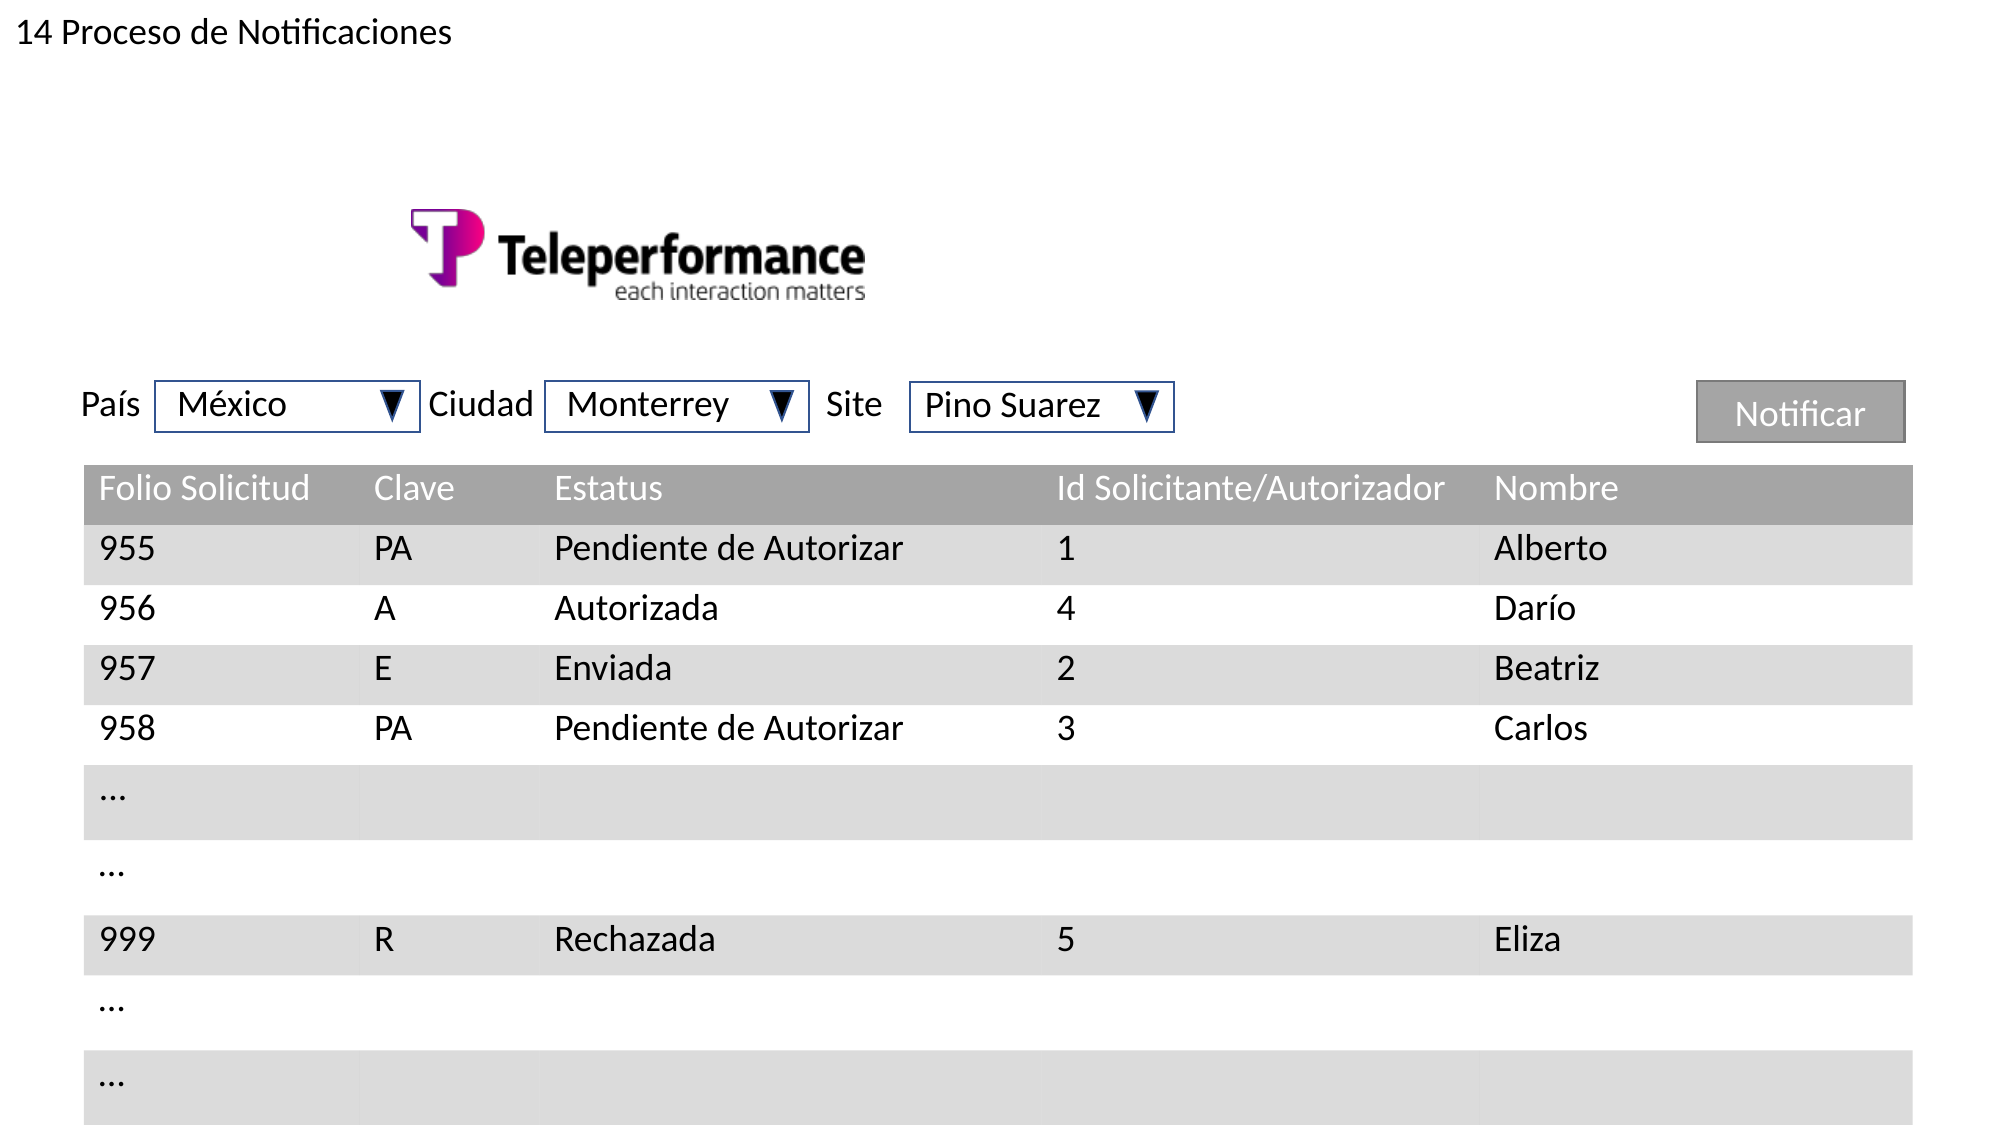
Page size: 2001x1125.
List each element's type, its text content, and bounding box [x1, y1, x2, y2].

table_cell [1042, 765, 1479, 840]
table_cell A [359, 585, 539, 645]
table_cell Pendiente de Autorizar [539, 525, 1042, 585]
table_cell [1479, 765, 1913, 840]
table_cell … [84, 840, 359, 915]
table_cell 3 [1042, 705, 1479, 765]
table_cell [359, 975, 539, 1050]
text_box [1135, 391, 1158, 421]
table_cell Beatriz [1479, 645, 1913, 705]
table_cell [1479, 975, 1913, 1050]
table_cell Darío [1479, 585, 1913, 645]
table_cell [359, 840, 539, 915]
text_box [770, 391, 793, 420]
table_cell [1042, 975, 1479, 1050]
picture [411, 209, 865, 300]
table_cell [539, 975, 1042, 1050]
table_header Estatus [539, 465, 1042, 525]
table_cell Enviada [539, 645, 1042, 705]
text_box Site [808, 371, 898, 432]
table_cell Pendiente de Autorizar [539, 705, 1042, 765]
table_cell 5 [1042, 915, 1479, 975]
table_cell … [84, 1050, 359, 1125]
table_cell [359, 765, 539, 840]
table_cell Carlos [1479, 705, 1913, 765]
text_box Notificar [1696, 381, 1905, 442]
table_cell PA [359, 705, 539, 765]
table_cell Autorizada [539, 585, 1042, 645]
text_box Ciudad [410, 371, 550, 432]
table_cell 956 [84, 585, 359, 645]
table_cell [539, 765, 1042, 840]
table_cell … [84, 975, 359, 1050]
table_cell 955 [84, 525, 359, 585]
text_box Pino Suarez [910, 372, 1118, 432]
table_cell [1479, 840, 1913, 915]
text_box [381, 390, 404, 420]
table_cell 957 [84, 645, 359, 705]
text_box País [56, 371, 156, 432]
table_cell [1042, 1050, 1479, 1125]
table_cell Rechazada [539, 915, 1042, 975]
table_header Id Solicitante/Autorizador [1042, 465, 1479, 525]
table_cell [1042, 840, 1479, 915]
table_cell Alberto [1479, 525, 1913, 585]
table_header Clave [359, 465, 539, 525]
table_cell [539, 1050, 1042, 1125]
text_box Monterrey [551, 371, 753, 432]
table_cell E [359, 645, 539, 705]
table_cell 958 [84, 705, 359, 765]
text_box 14 Proceso de Notificaciones [0, 0, 534, 60]
table_header Nombre [1479, 465, 1913, 525]
table_cell 999 [84, 915, 359, 975]
table_cell [539, 840, 1042, 915]
table_cell PA [359, 525, 539, 585]
text_box México [162, 371, 364, 432]
table_header Folio Solicitud [84, 465, 359, 525]
table_cell ... [84, 765, 359, 840]
table_cell 2 [1042, 645, 1479, 705]
table_cell 4 [1042, 585, 1479, 645]
table_cell [359, 1050, 539, 1125]
table_cell [1479, 1050, 1913, 1125]
table_cell 1 [1042, 525, 1479, 585]
table_cell R [359, 915, 539, 975]
table_cell Eliza [1479, 915, 1913, 975]
